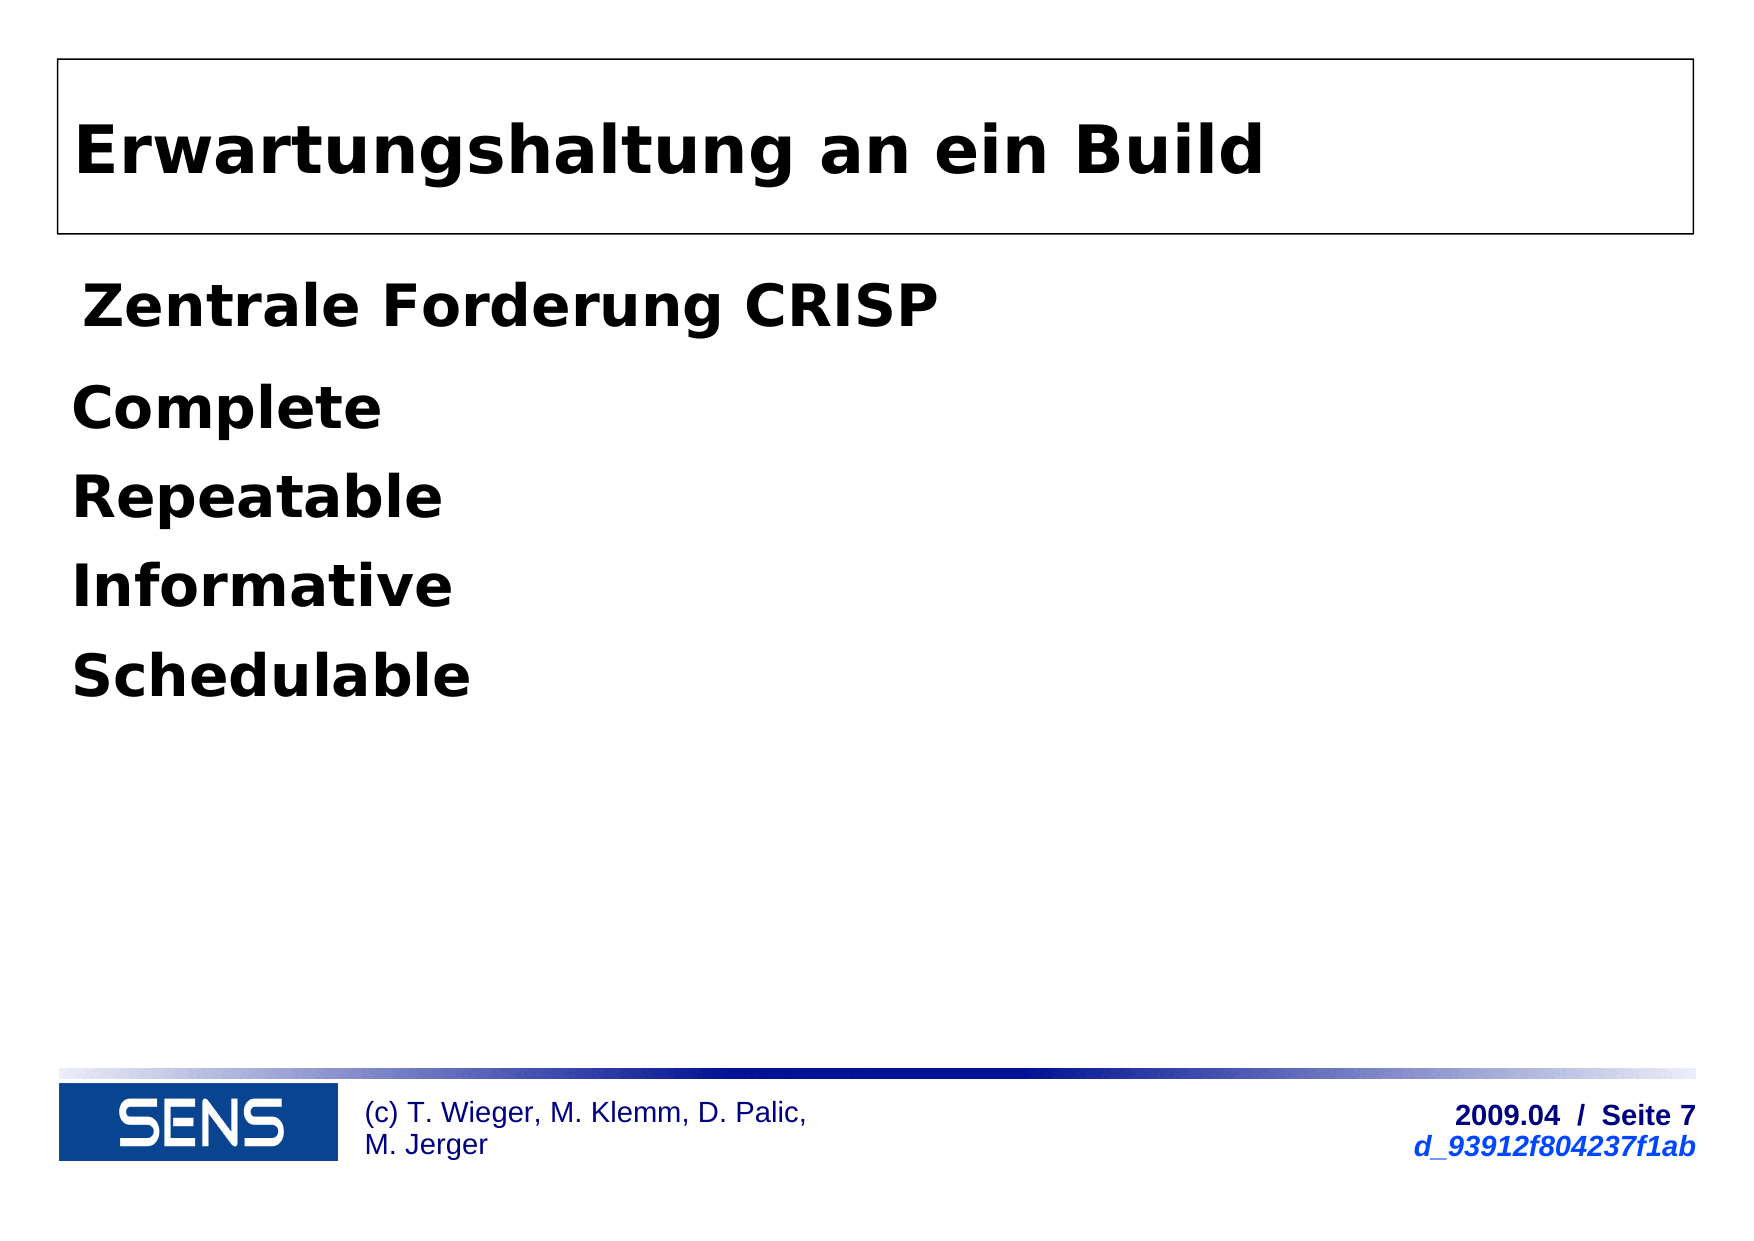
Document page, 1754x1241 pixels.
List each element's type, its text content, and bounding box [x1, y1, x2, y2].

list Zentrale Forderung CRISP Complete Repeatable Informative Schedulable [71, 272, 1693, 1038]
title Erwartungshaltung an ein Build [73, 61, 1693, 241]
picture [59, 1083, 338, 1161]
picture [59, 1068, 1696, 1079]
